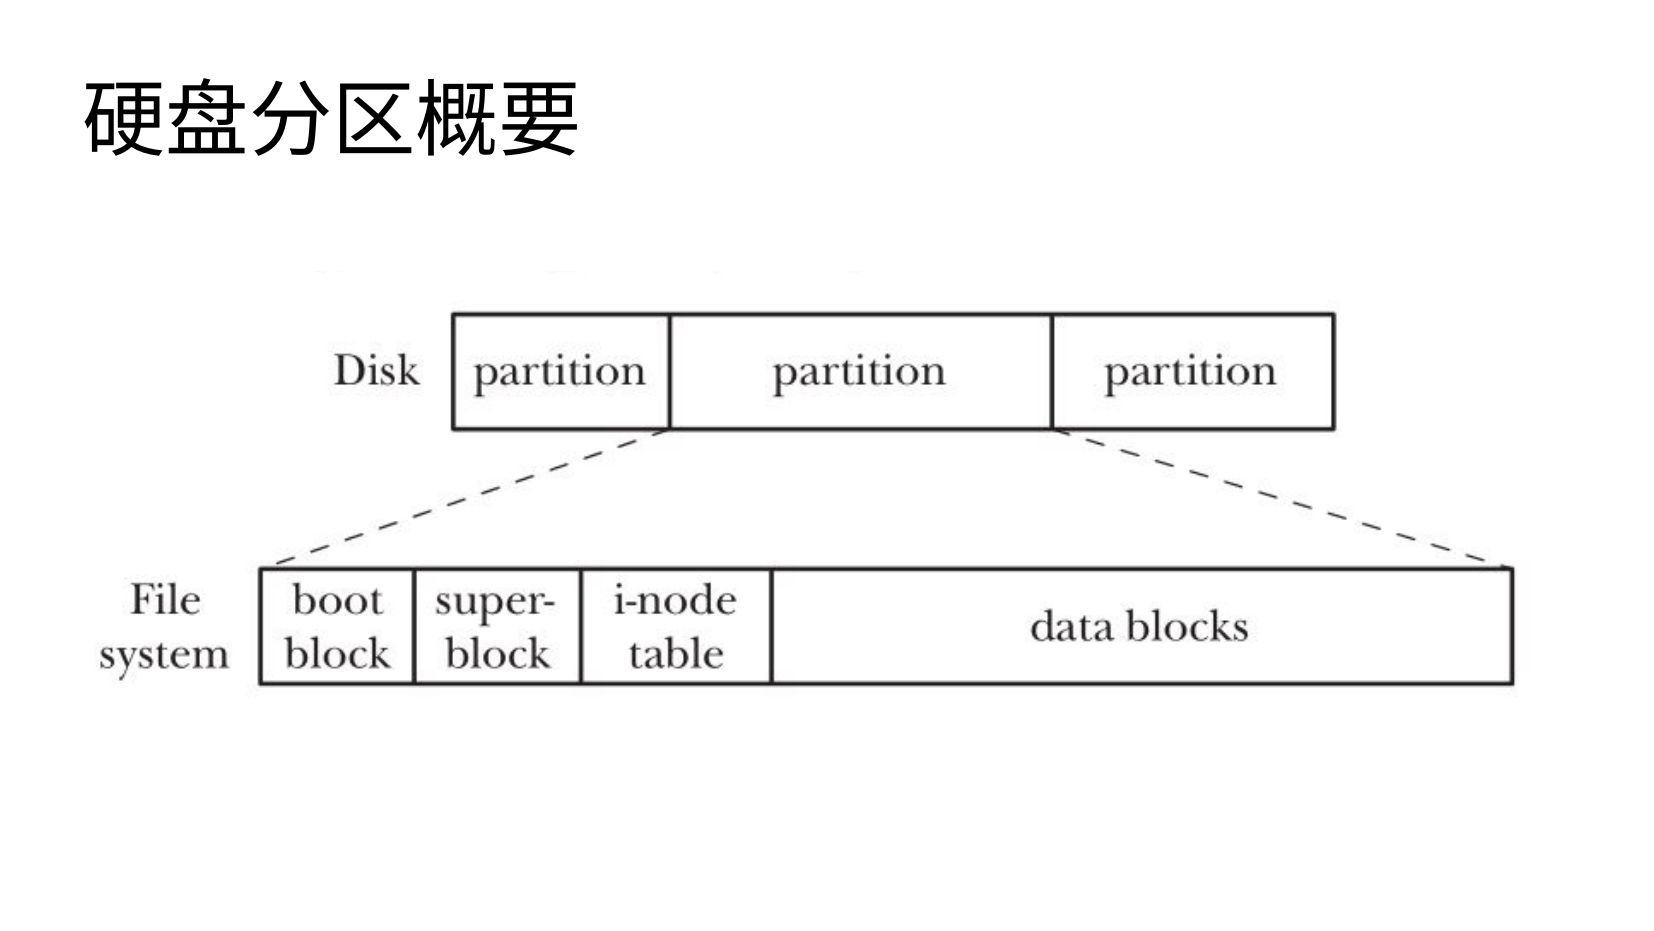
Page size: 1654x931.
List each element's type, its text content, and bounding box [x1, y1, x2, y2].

title 硬盘分区概要 [82, 37, 1571, 189]
picture [82, 271, 1571, 715]
